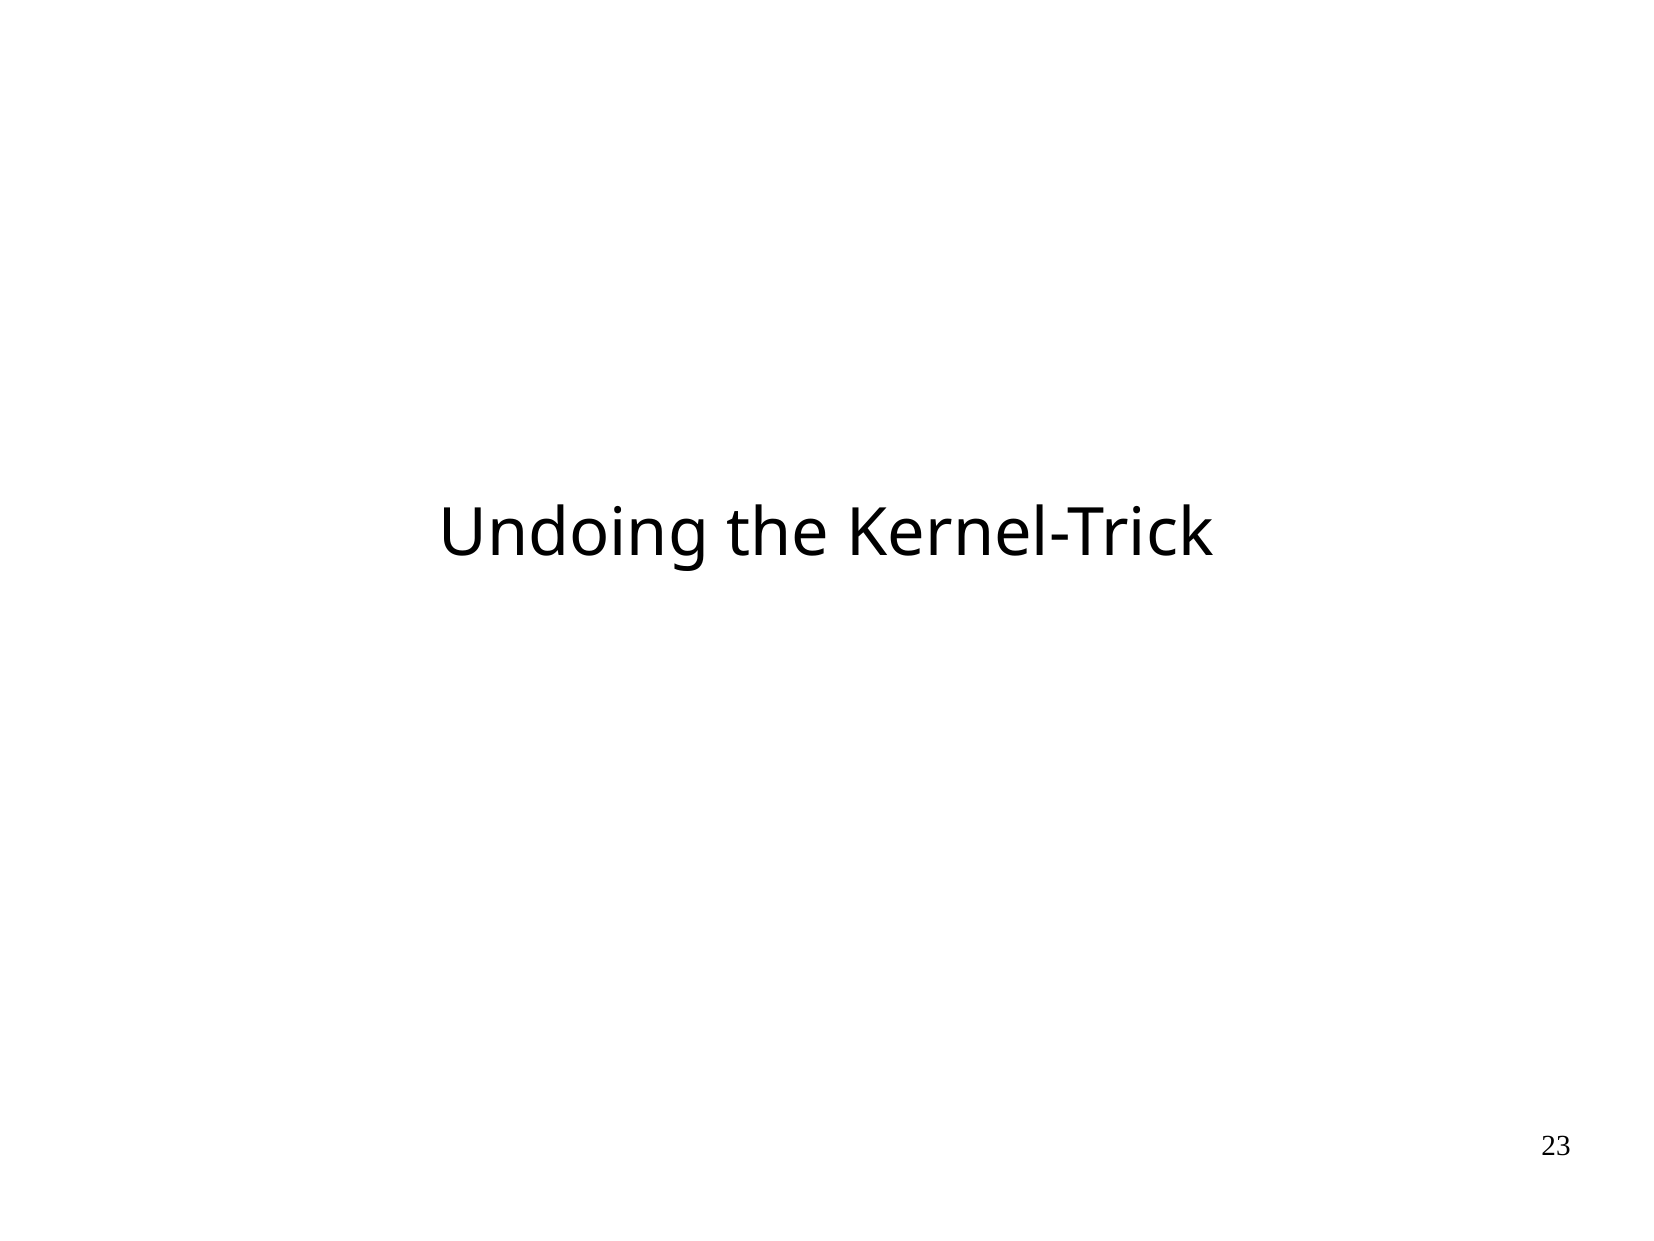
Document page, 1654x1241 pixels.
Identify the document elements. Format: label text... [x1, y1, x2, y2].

subtitle Undoing the Kernel-Trick [82, 49, 1571, 1010]
